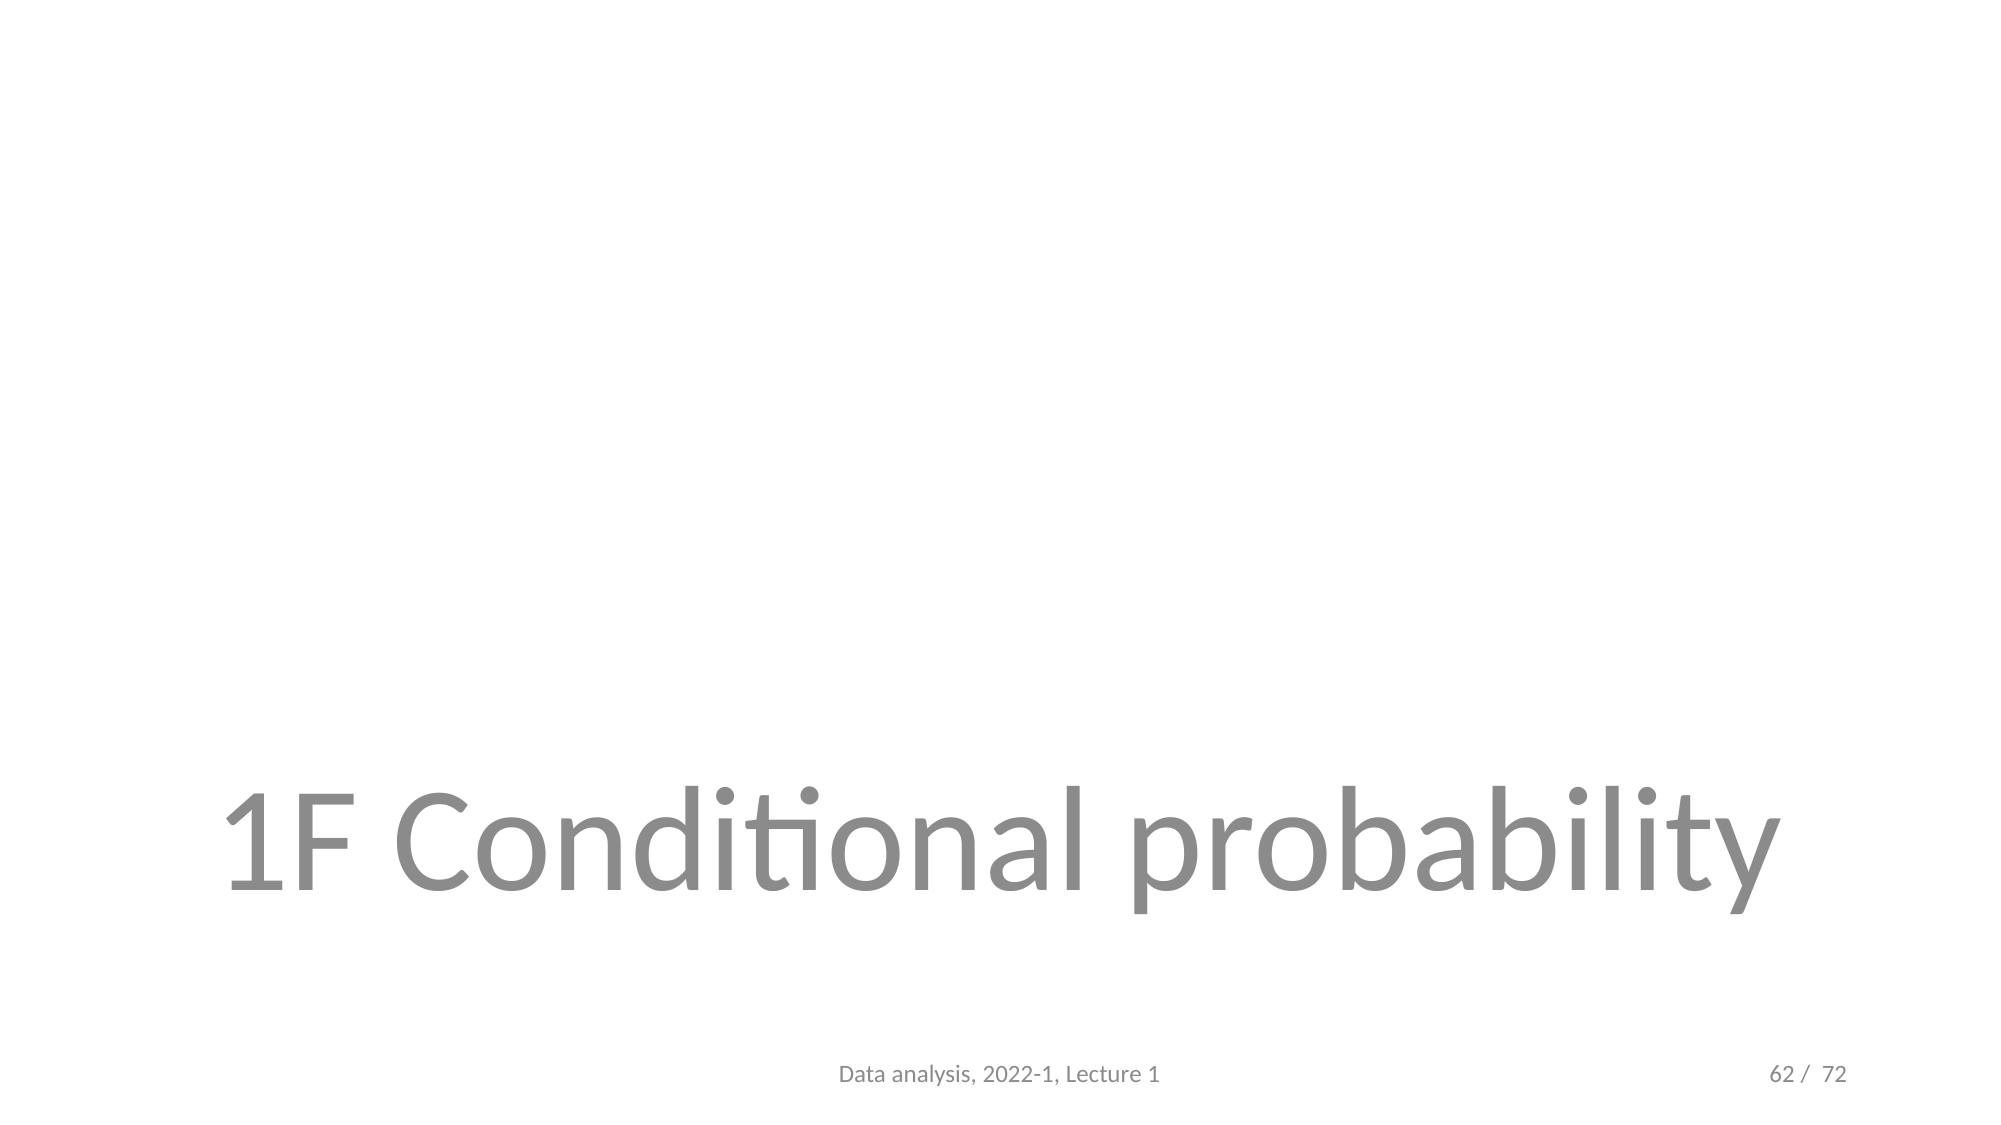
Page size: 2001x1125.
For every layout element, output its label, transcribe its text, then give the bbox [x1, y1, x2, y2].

footer Data analysis, 2022-1, Lecture 1 [662, 1042, 1338, 1103]
list 1F Conditional probability [136, 752, 1862, 999]
slide_number <number> / 72 [1412, 1042, 1863, 1103]
